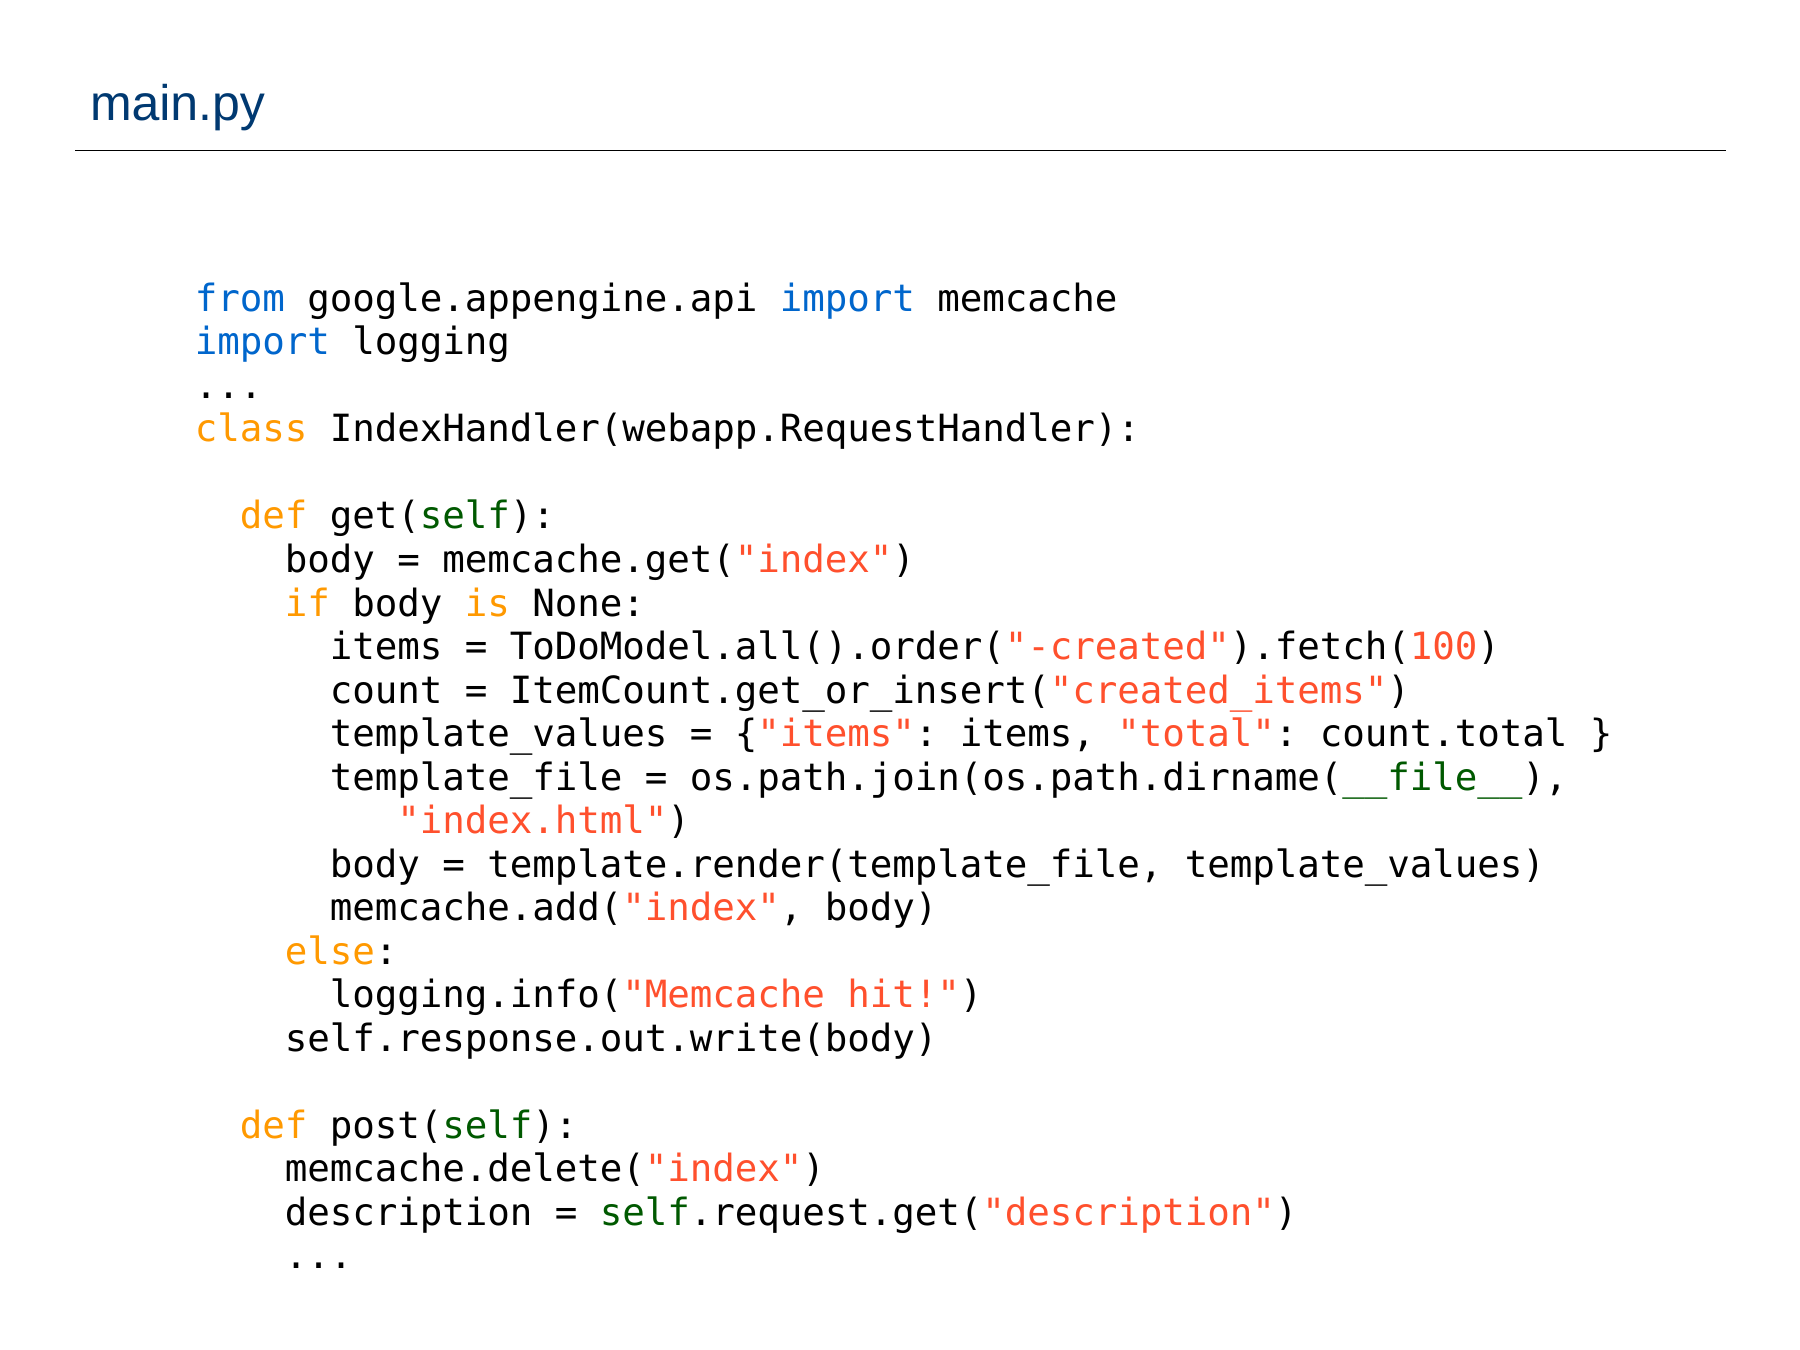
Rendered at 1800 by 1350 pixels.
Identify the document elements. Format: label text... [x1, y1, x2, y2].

title main.py [90, 61, 1710, 150]
text_box from google.appengine.api import memcache import logging ... class IndexHandler(webapp.RequestHandler): def get(self): body = memcache.get("index") if body is None: items = ToDoModel.all().order("-created").fetch(100) count = ItemCount.get_or_insert("created_items") template_values = {"items": items, "total": count.total } template_file = os.path.join(os.path.dirname(__file__), "index.html") body = template.render(template_file, template_values) memcache.add("index", body) else: logging.info("Memcache hit!") self.response.out.write(body) def post(self): memcache.delete("index") description = self.request.get("description") ... [180, 269, 1628, 1329]
